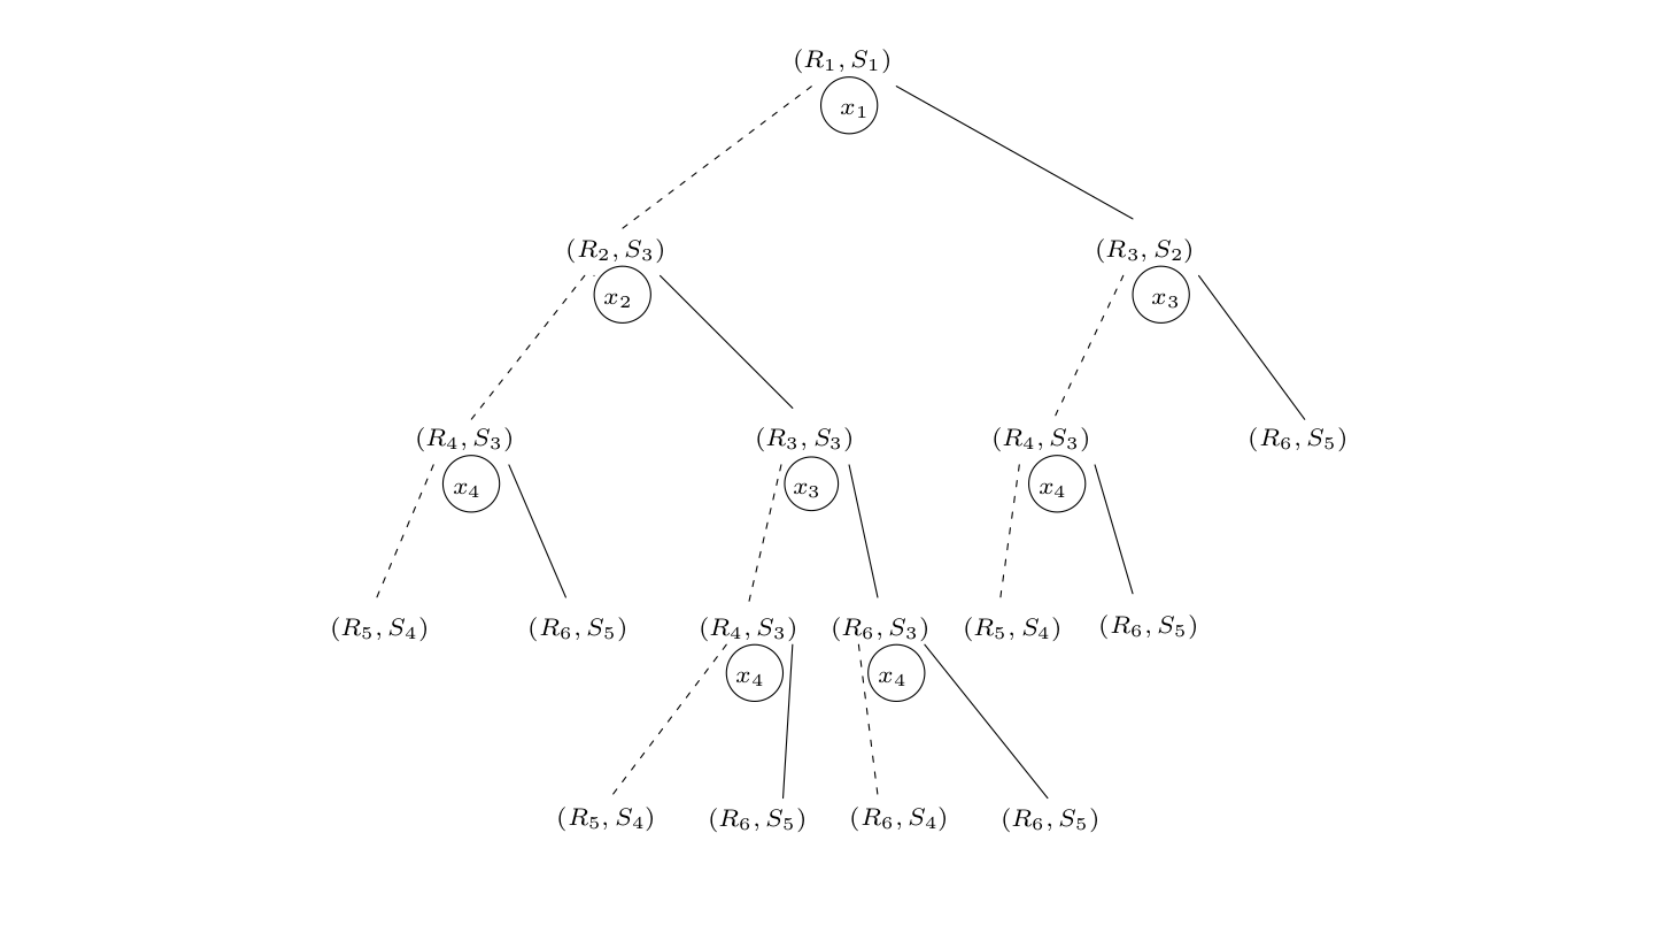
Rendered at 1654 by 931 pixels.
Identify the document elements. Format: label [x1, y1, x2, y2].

picture [307, 35, 1382, 863]
